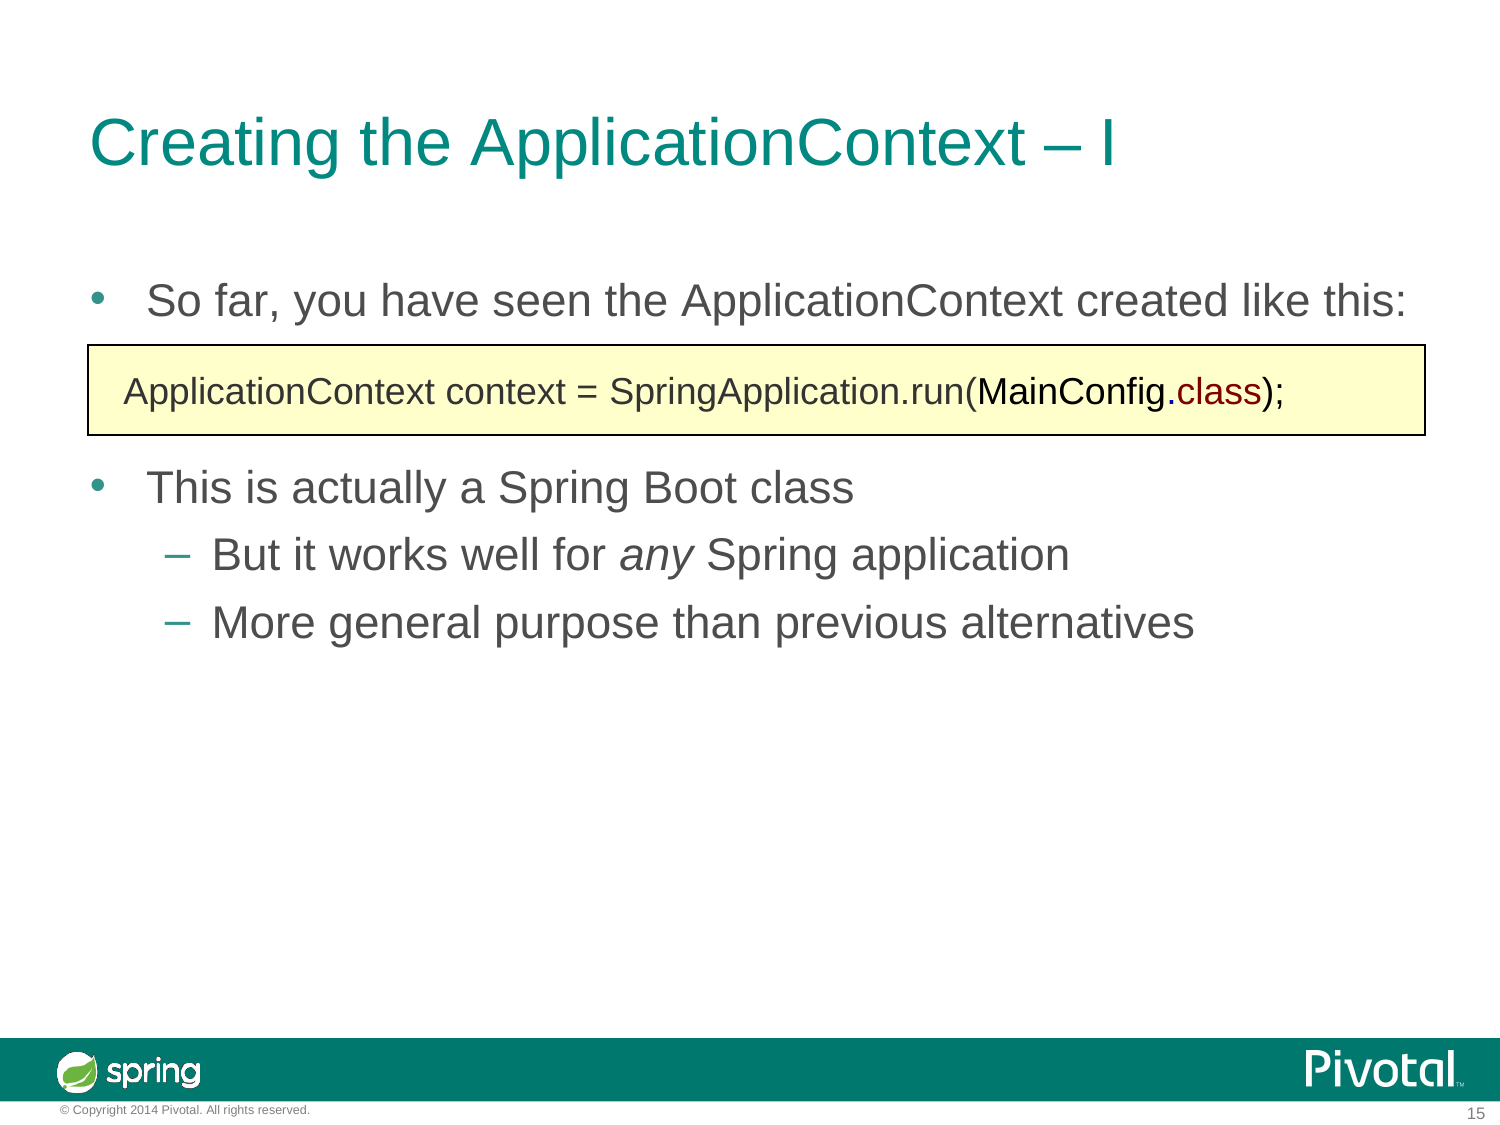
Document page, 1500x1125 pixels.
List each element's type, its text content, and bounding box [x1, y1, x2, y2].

picture [32, 1041, 210, 1103]
picture [1306, 1050, 1464, 1087]
title Creating the ApplicationContext – I [75, 45, 1426, 233]
text_box ApplicationContext context = SpringApplication.run(MainConfig.class); [87, 344, 1426, 436]
list So far, you have seen the ApplicationContext created like this: This is actually a Spring Boot class But it works well for any Spring application More general purpose than previous alternatives [75, 262, 1426, 1005]
